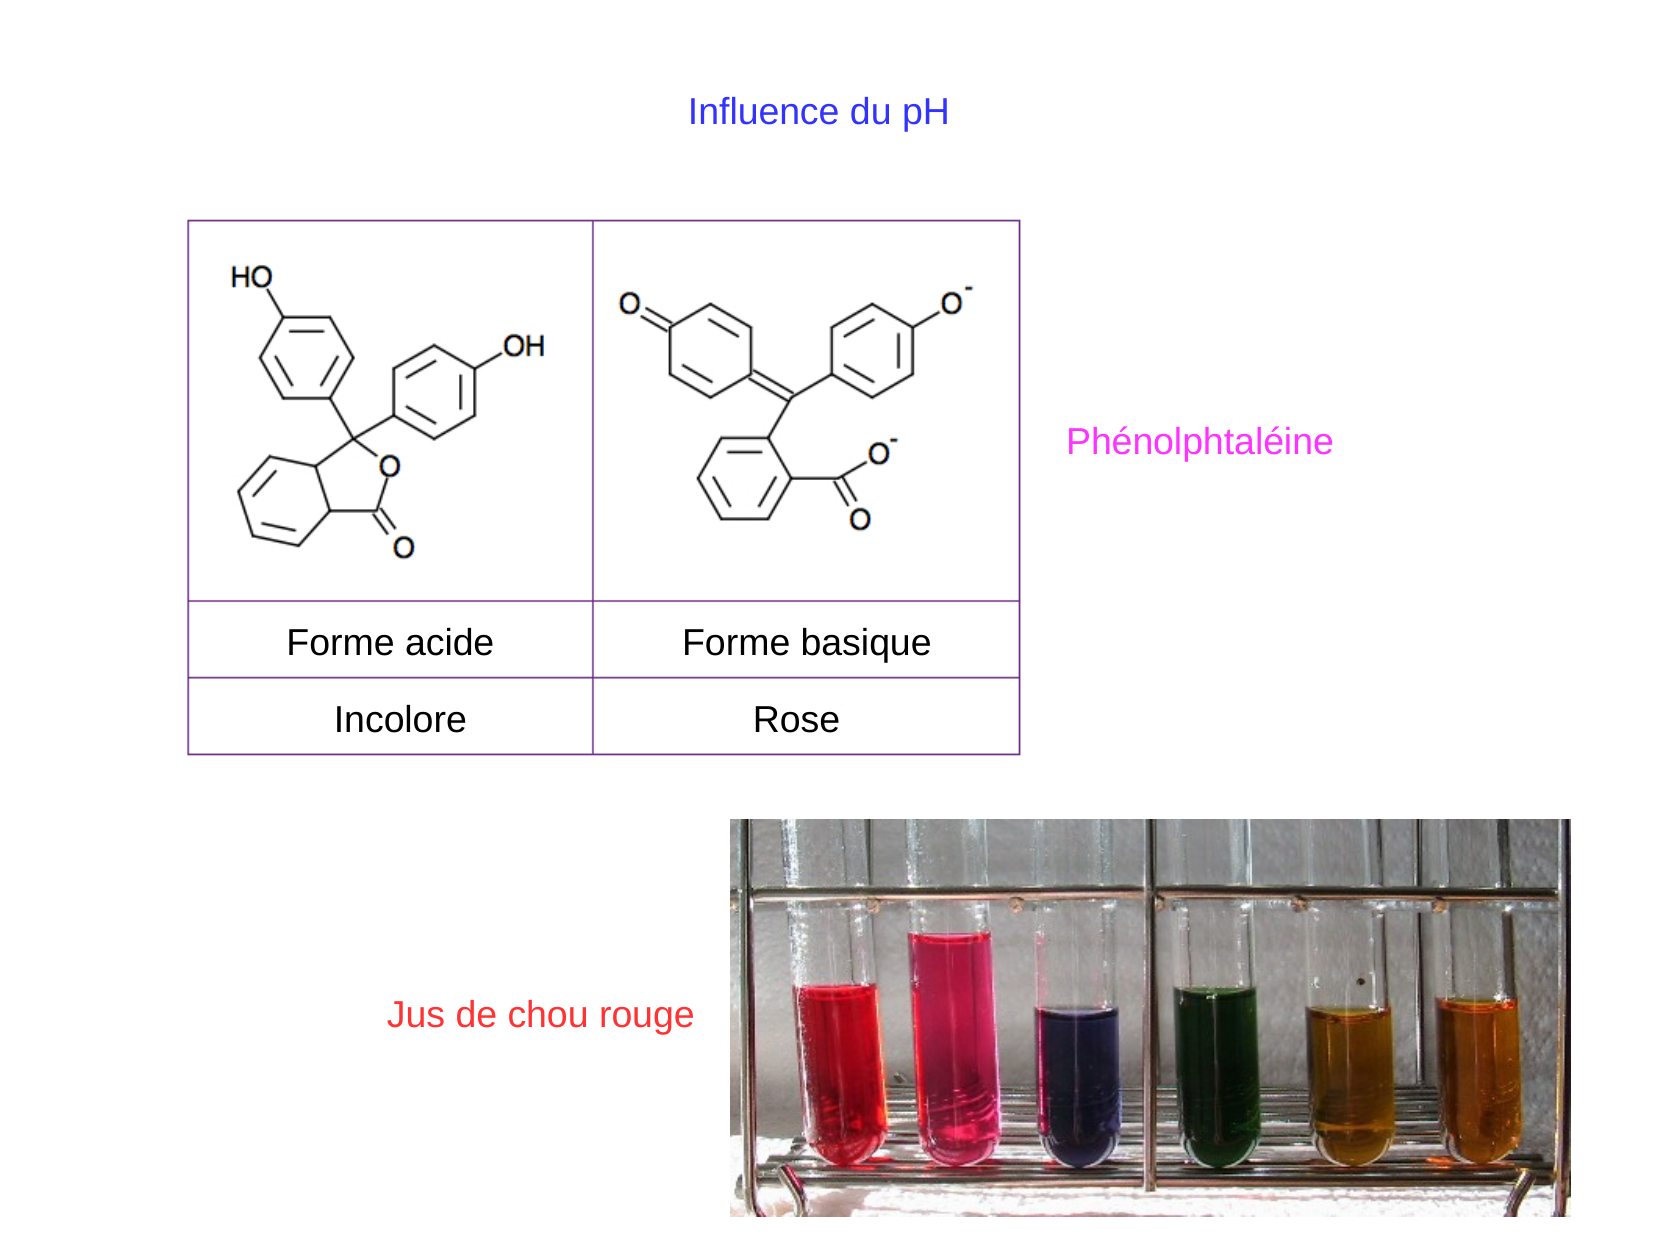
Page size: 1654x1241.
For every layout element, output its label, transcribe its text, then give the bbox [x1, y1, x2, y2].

text_box Rose [738, 691, 863, 748]
text_box Influence du pH [673, 82, 969, 142]
text_box Jus de chou rouge [372, 986, 715, 1044]
text_box Forme basique [667, 614, 963, 672]
text_box Forme acide [271, 614, 544, 672]
text_box Incolore [318, 690, 579, 748]
picture [183, 217, 1030, 768]
picture [730, 819, 1571, 1217]
text_box Phénolphtaléine [1051, 413, 1359, 471]
